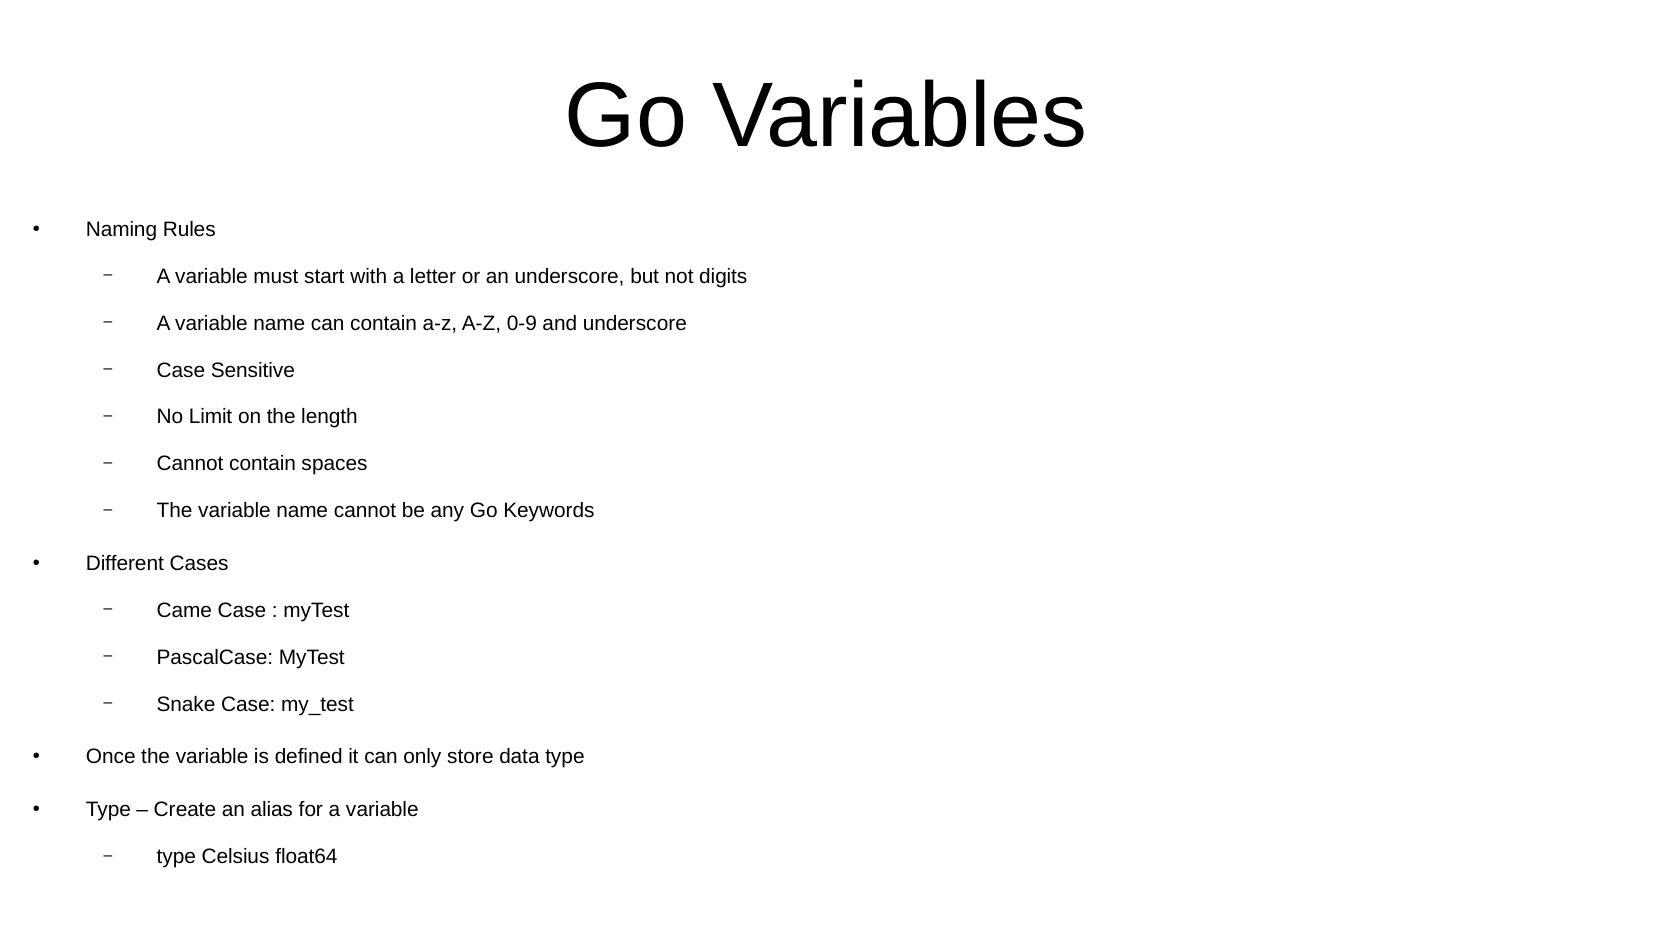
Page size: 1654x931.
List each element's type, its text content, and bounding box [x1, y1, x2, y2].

title Go Variables [82, 37, 1571, 193]
list Naming Rules A variable must start with a letter or an underscore, but not digits A variable name can contain a-z, A-Z, 0-9 and underscore Case Sensitive No Limit on the length Cannot contain spaces The variable name cannot be any Go Keywords Different Cases Came Case : myTest PascalCase: MyTest Snake Case: my_test Once the variable is defined it can only store data type Type – Create an alias for a variable type Celsius float64 [15, 217, 1571, 916]
